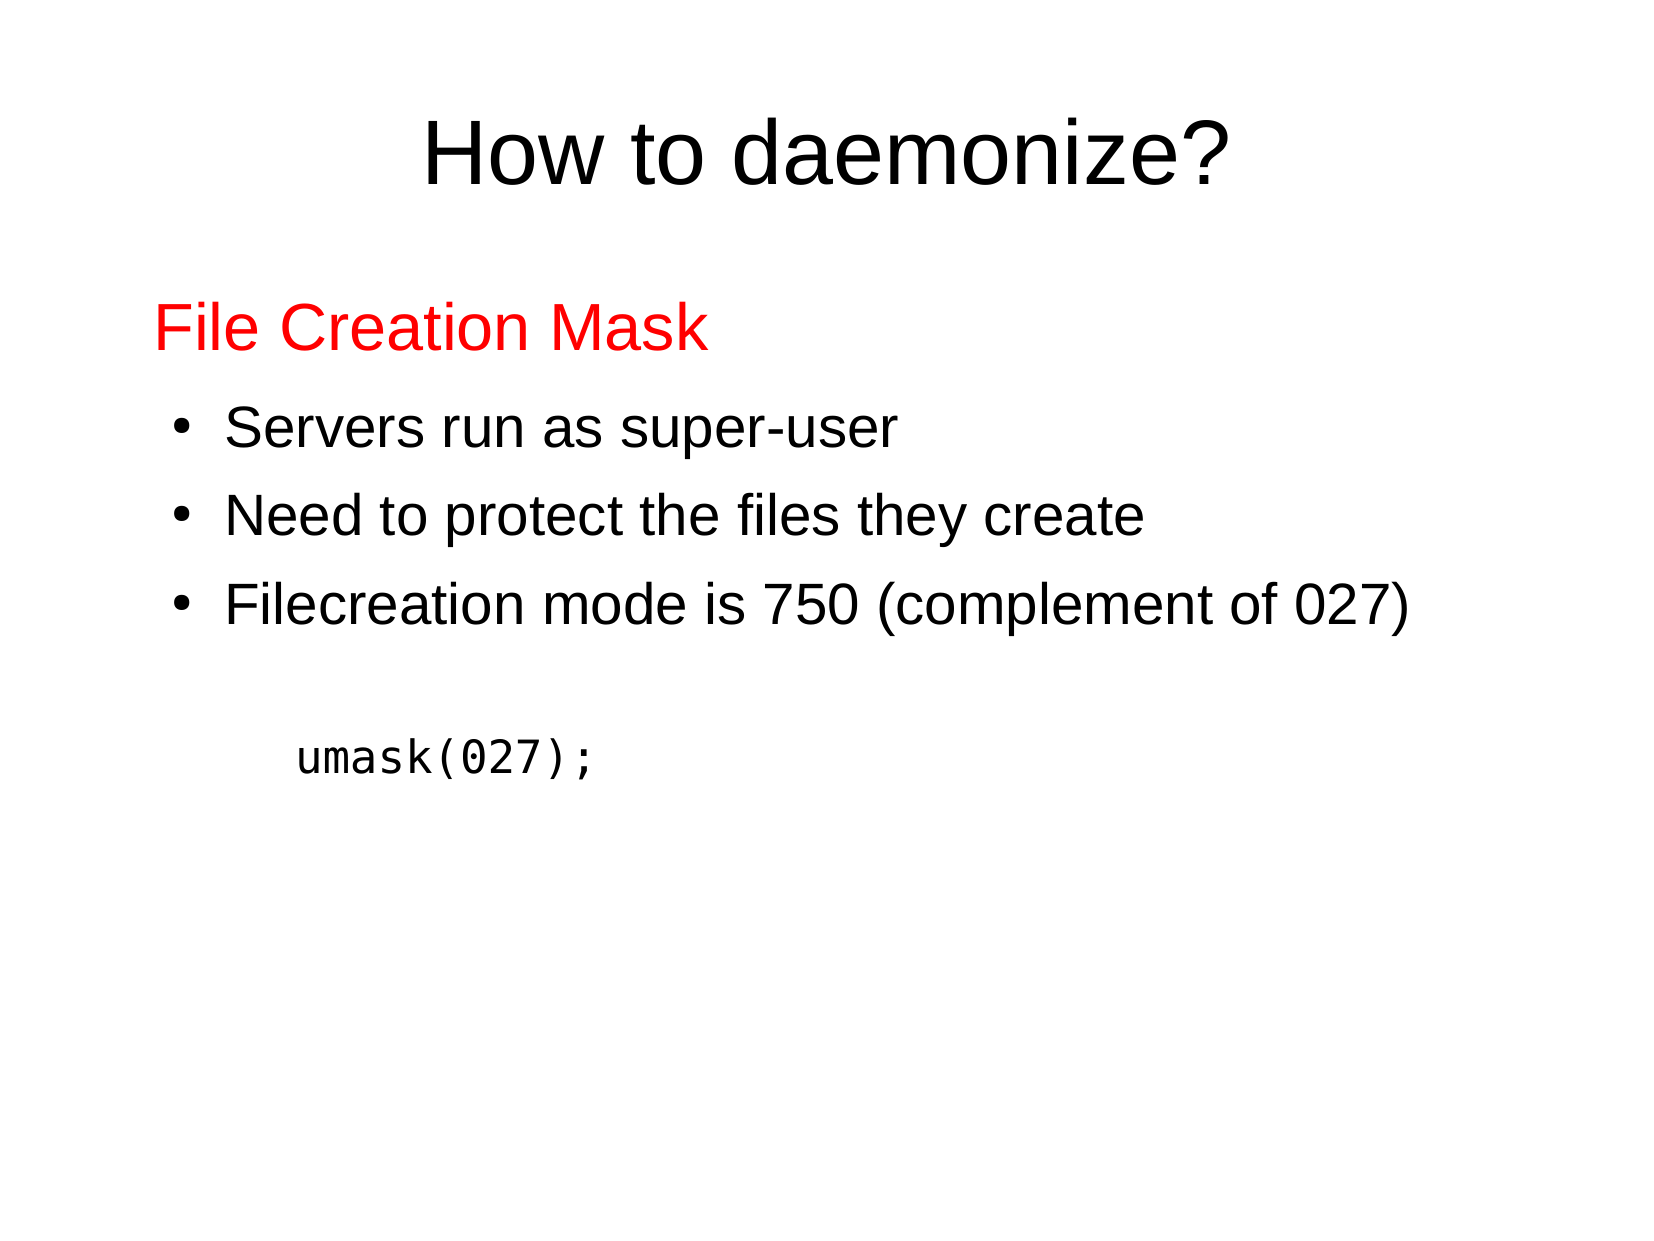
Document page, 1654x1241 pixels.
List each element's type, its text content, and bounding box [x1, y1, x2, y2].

list File Creation Mask Servers run as super-user Need to protect the files they create Filecreation mode is 750 (complement of 027) umask(027); [82, 290, 1571, 1109]
title How to daemonize? [82, 56, 1571, 250]
